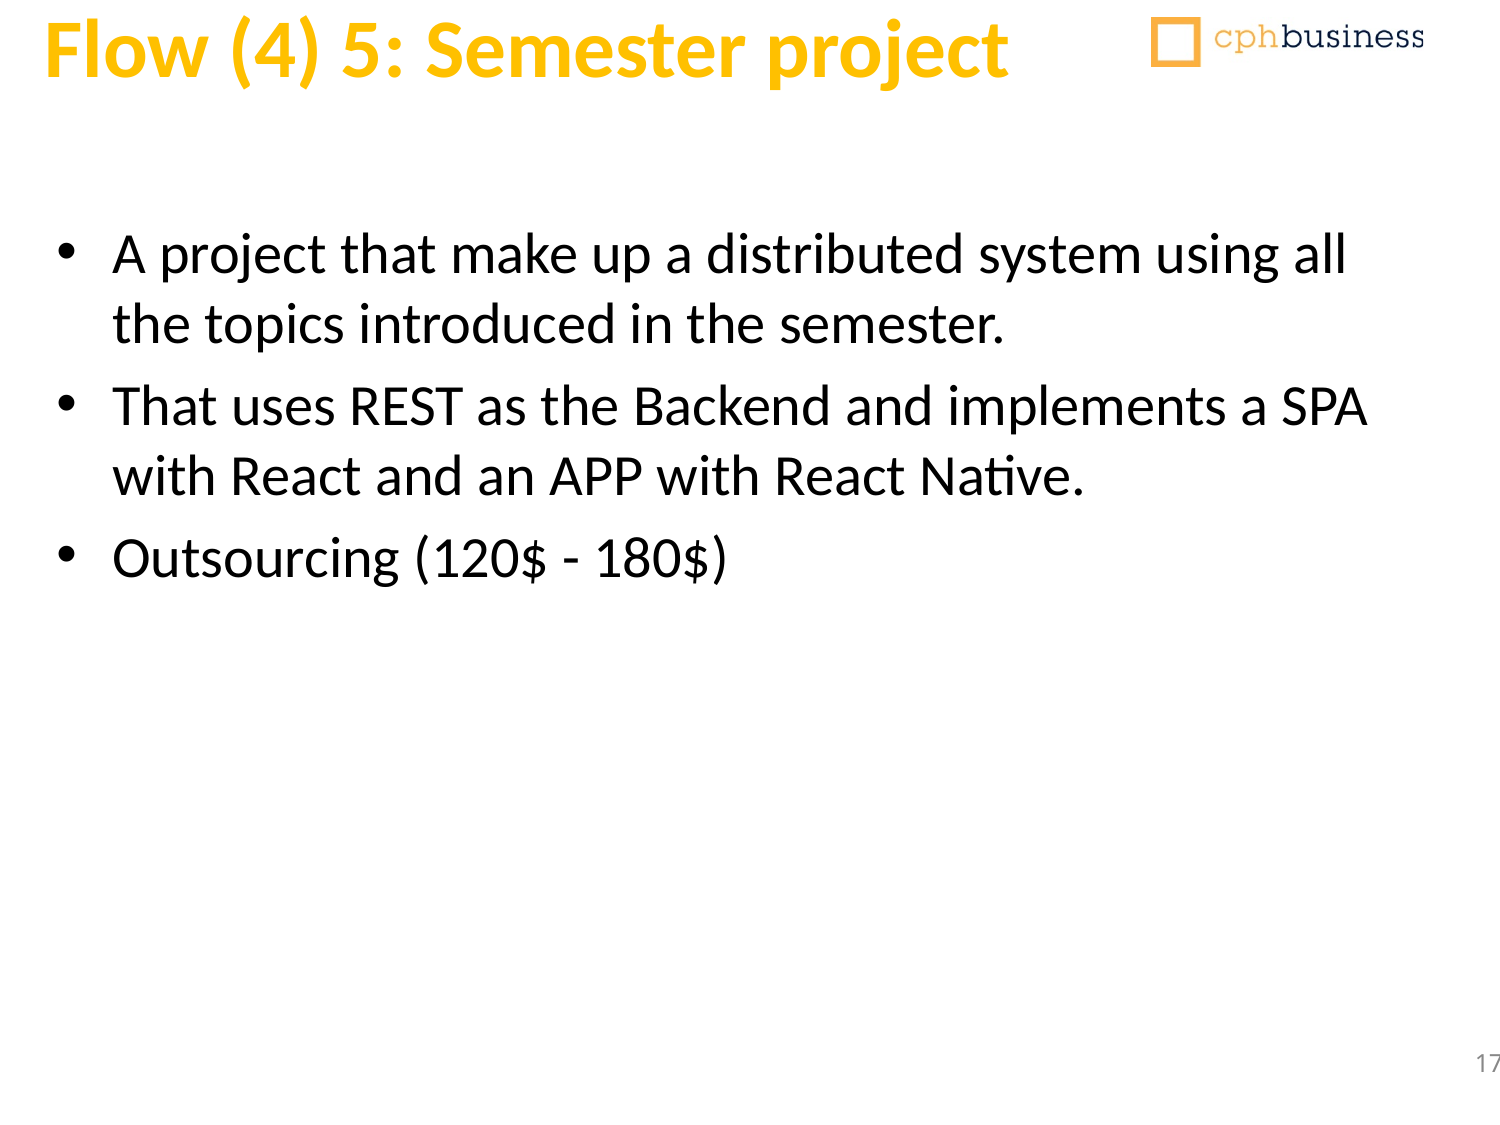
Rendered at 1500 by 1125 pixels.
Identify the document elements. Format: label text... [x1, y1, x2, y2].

picture [1151, 17, 1424, 67]
title Flow (4) 5: Semester project [29, 0, 1036, 102]
slide_number <number> [1074, 1026, 1500, 1103]
list A project that make up a distributed system using all the topics introduced in the semester. That uses REST as the Backend and implements a SPA with React and an APP with React Native. Outsourcing (120$ - 180$) [41, 208, 1392, 991]
